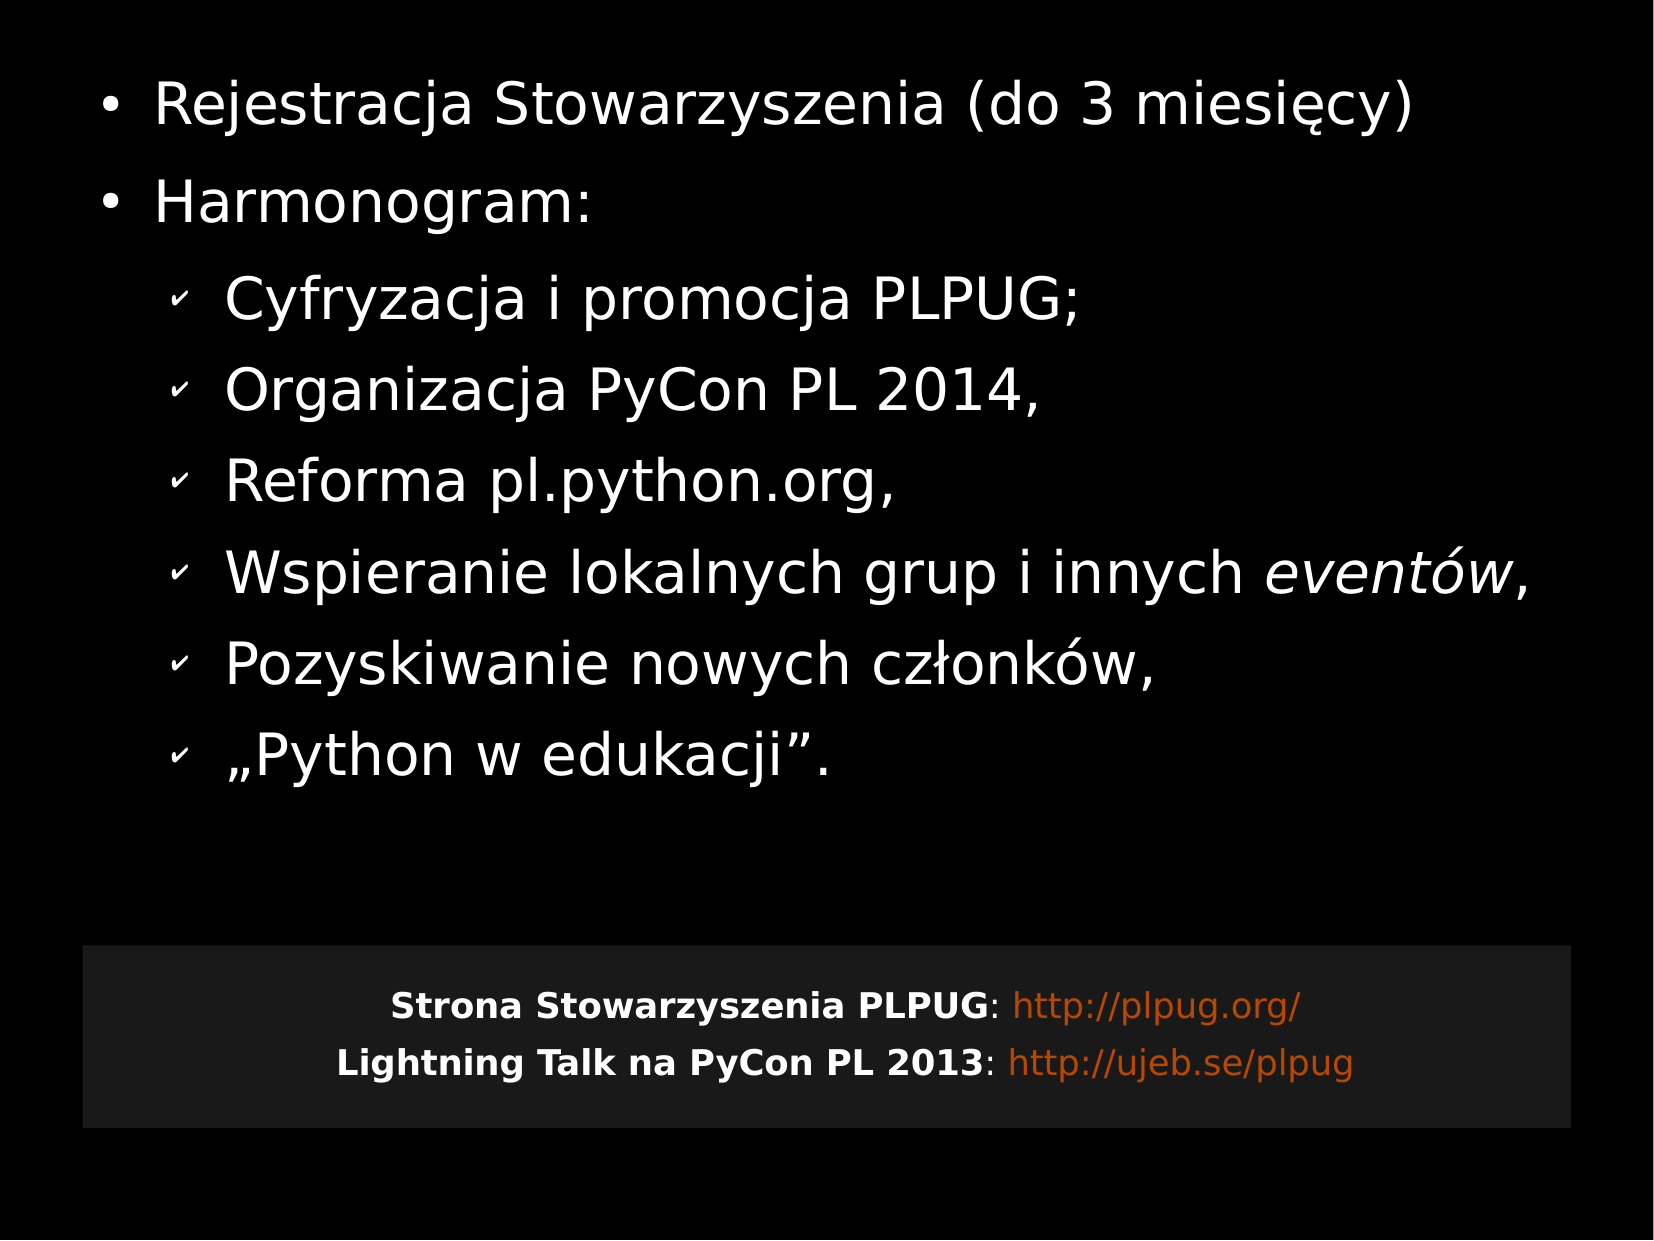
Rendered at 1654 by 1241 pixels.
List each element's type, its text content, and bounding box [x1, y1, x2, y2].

list Rejestracja Stowarzyszenia (do 3 miesięcy) Harmonogram: Cyfryzacja i promocja PLPUG; Organizacja PyCon PL 2014, Reforma pl.python.org, Wspieranie lokalnych grup i innych eventów, Pozyskiwanie nowych członków, „Python w edukacji”. [82, 70, 1571, 815]
list Strona Stowarzyszenia PLPUG: http://plpug.org/ Lightning Talk na PyCon PL 2013: http://ujeb.se/plpug [82, 945, 1571, 1128]
